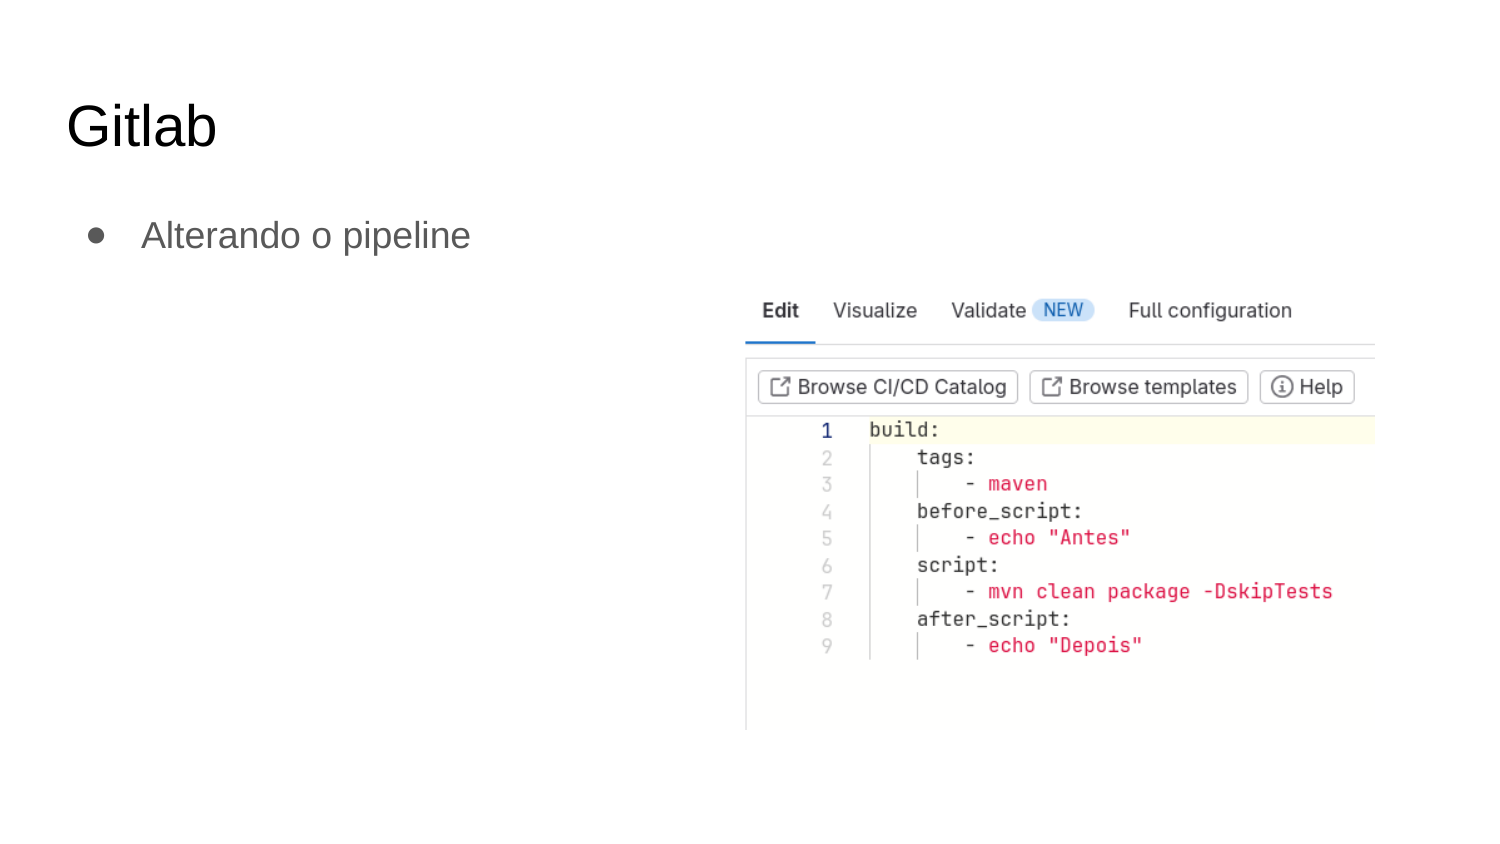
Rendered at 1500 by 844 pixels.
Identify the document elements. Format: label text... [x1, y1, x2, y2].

title Gitlab [51, 72, 1449, 167]
picture [738, 265, 1375, 730]
list Alterando o pipeline [51, 189, 1489, 750]
